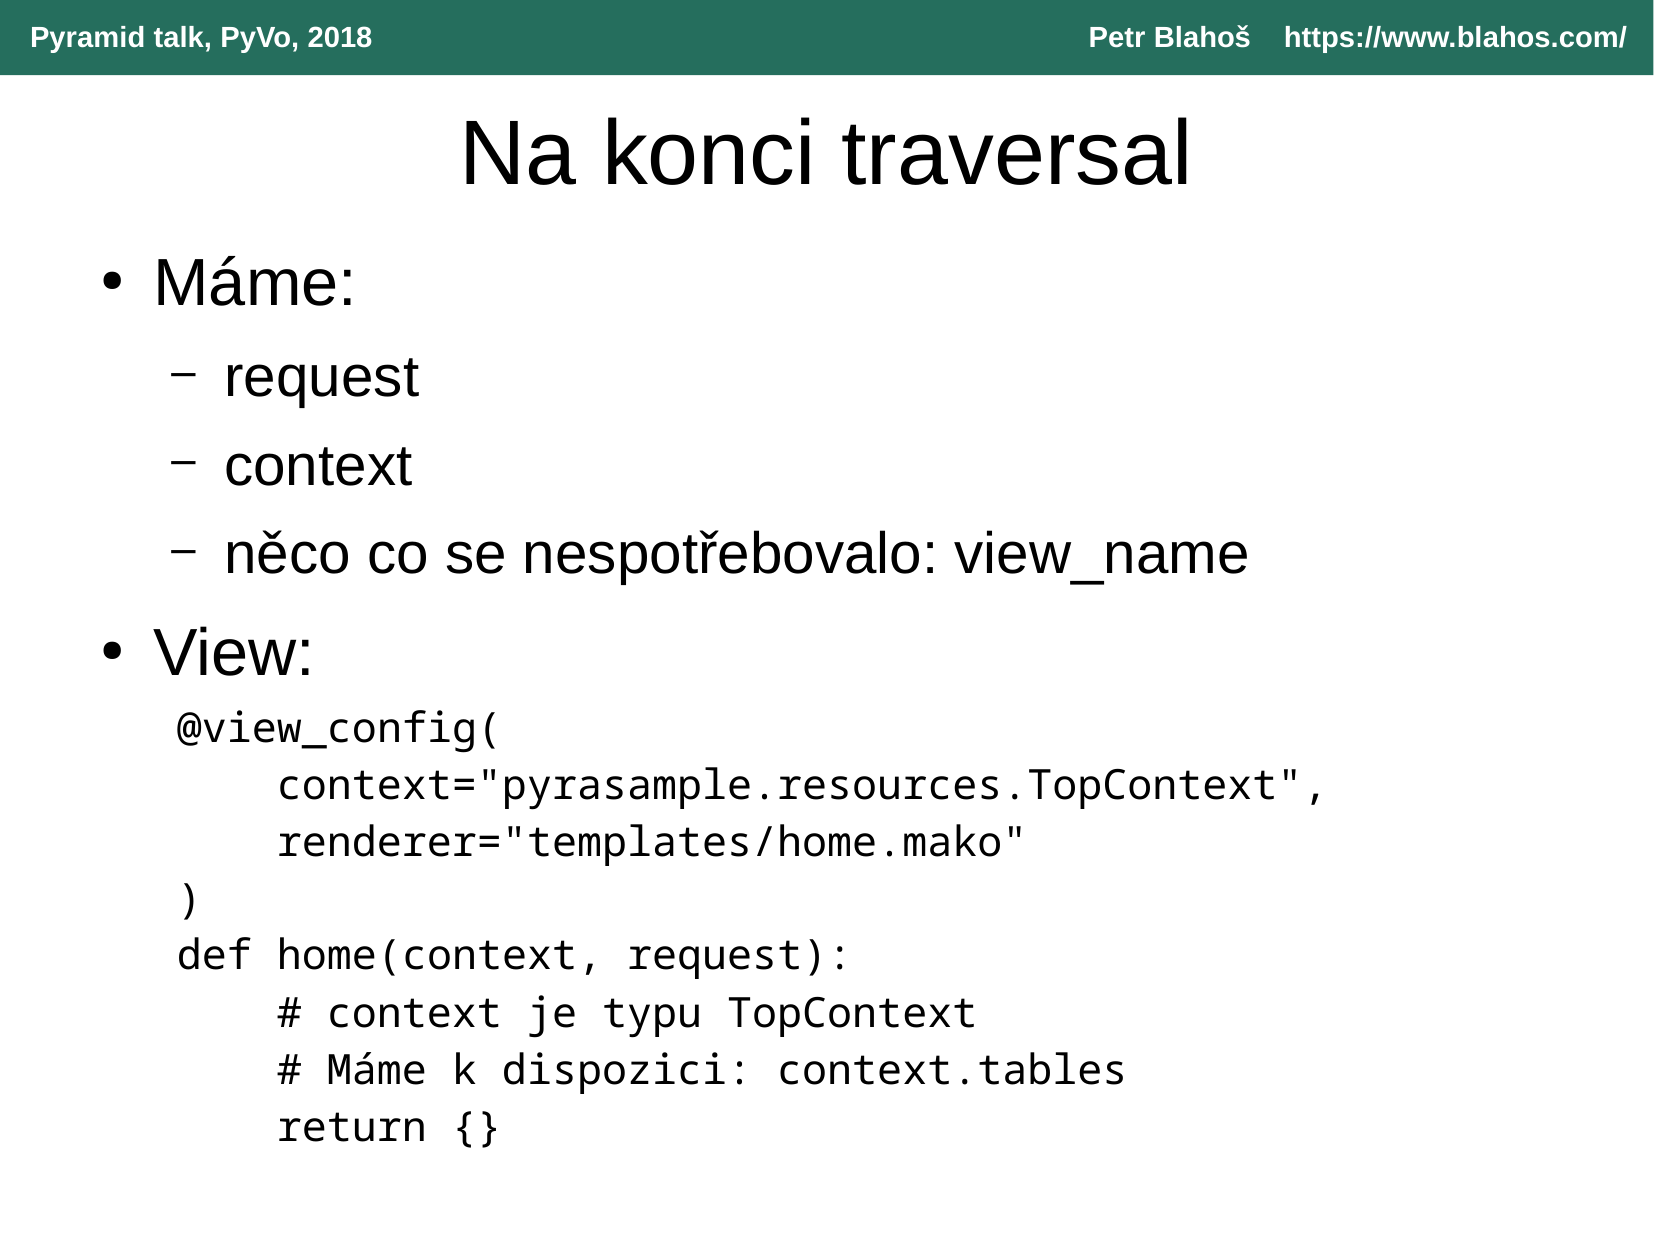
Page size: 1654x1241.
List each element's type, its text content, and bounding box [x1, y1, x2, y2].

title Na konci traversal [82, 49, 1571, 245]
list Máme: request context něco co se nespotřebovalo: view_name View: [82, 245, 1571, 1156]
text_box @view_config( context="pyrasample.resources.TopContext", renderer="templates/home.mako" ) def home(context, request): # context je typu TopContext # Máme k dispozici: context.tables return {} [162, 690, 1606, 1201]
